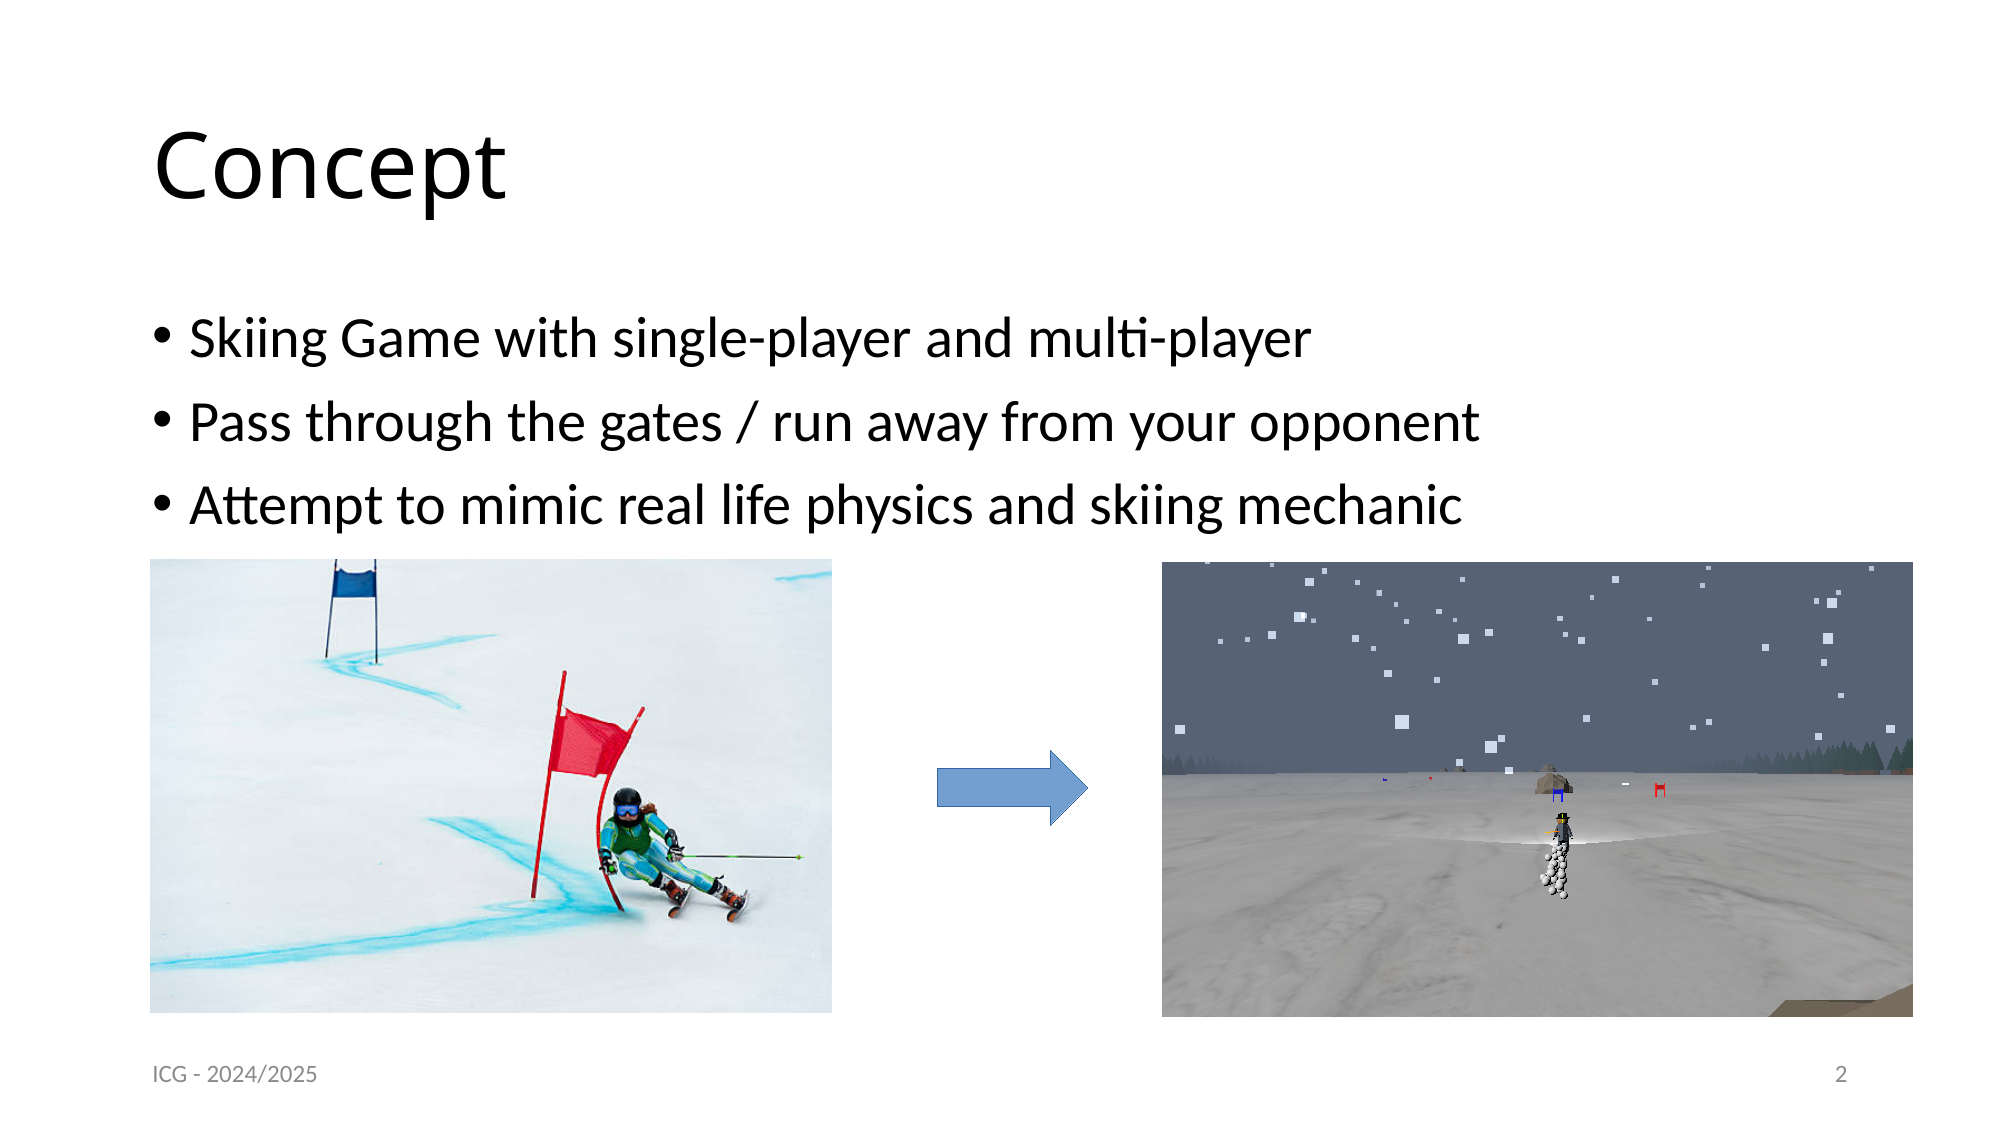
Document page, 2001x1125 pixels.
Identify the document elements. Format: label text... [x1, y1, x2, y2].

title Concept [137, 59, 1863, 278]
picture [150, 559, 832, 1013]
list Skiing Game with single-player and multi-player Pass through the gates / run away from your opponent Attempt to mimic real life physics and skiing mechanic [137, 299, 1863, 1014]
text_box [937, 750, 1088, 826]
slide_number ICG - 2024/2025 [137, 1042, 588, 1103]
picture [1162, 562, 1913, 1017]
